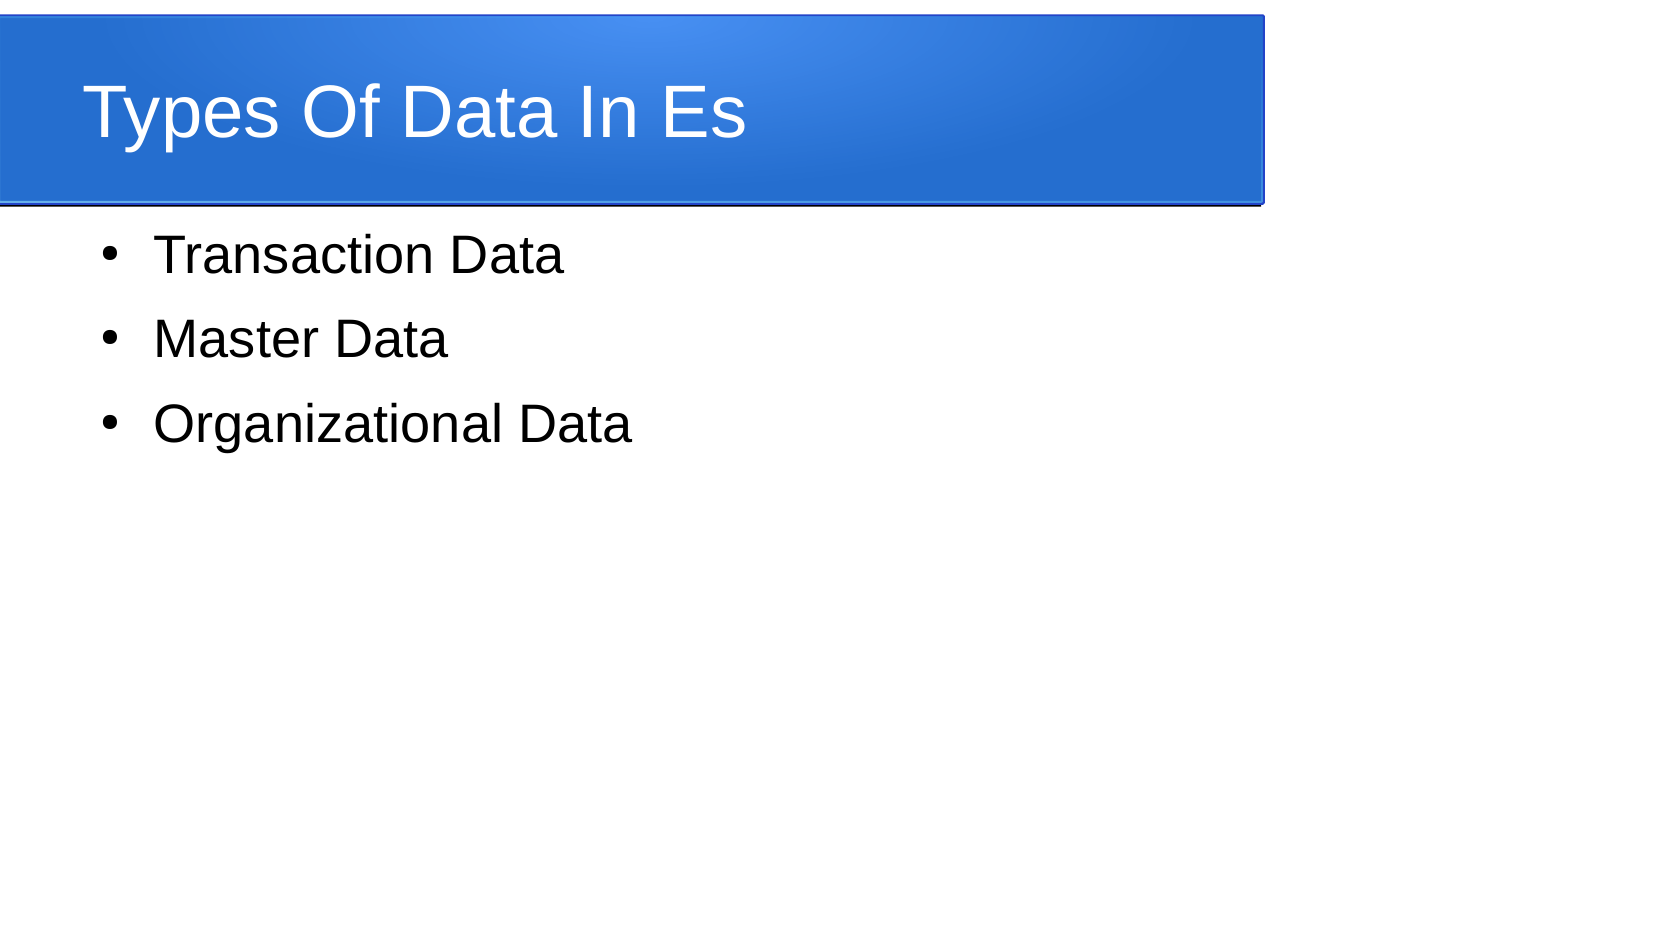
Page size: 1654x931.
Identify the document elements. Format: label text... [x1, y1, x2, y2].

list Transaction Data Master Data Organizational Data [82, 224, 1571, 764]
title Types Of Data In Es [82, 35, 1235, 189]
